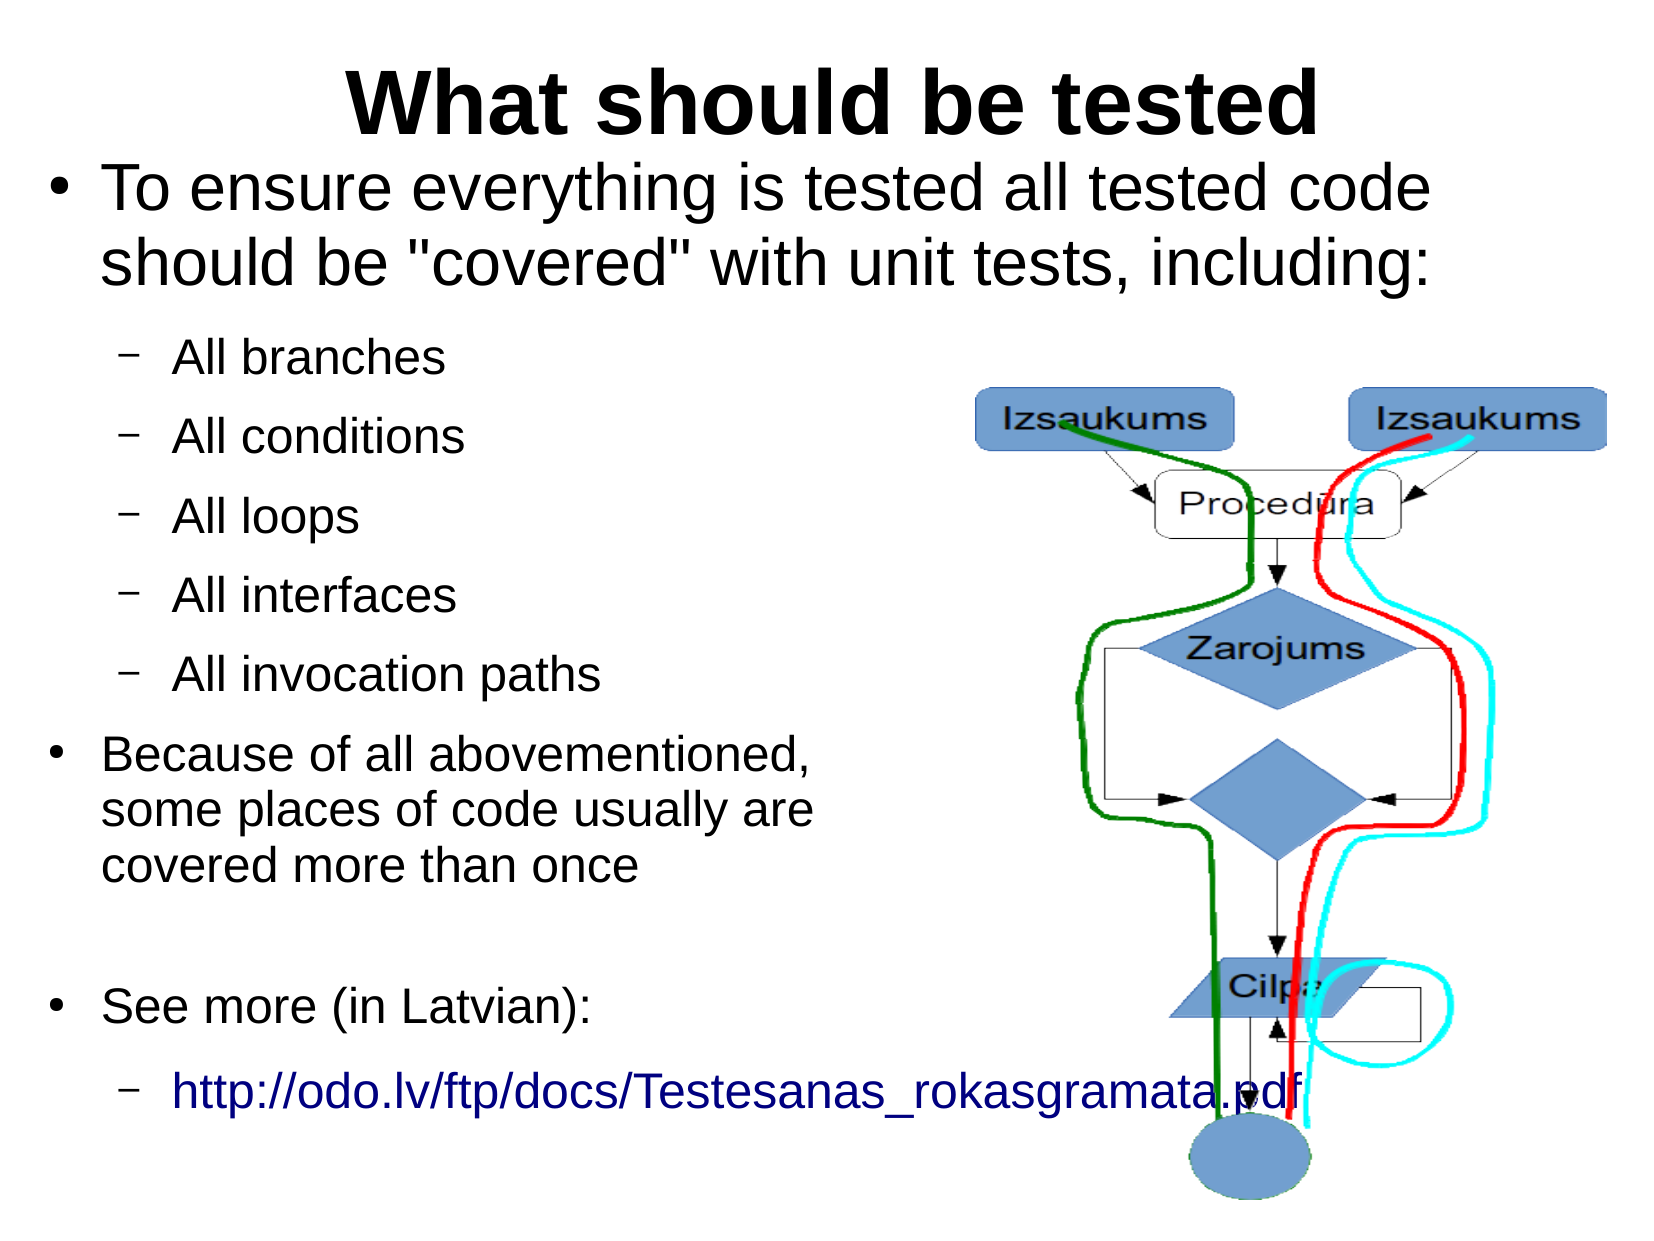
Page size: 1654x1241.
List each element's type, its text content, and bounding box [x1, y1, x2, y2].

title What should be tested [90, 30, 1579, 176]
list To ensure everything is tested all tested code should be "covered" with unit tests, including: All branches All conditions All loops All interfaces All invocation paths Because of all abovementioned, some places of code usually are covered more than once See more (in Latvian): http://odo.lv/ftp/docs/Testesanas_rokasgramata.pdf [29, 150, 1486, 1216]
picture [975, 387, 1607, 1201]
